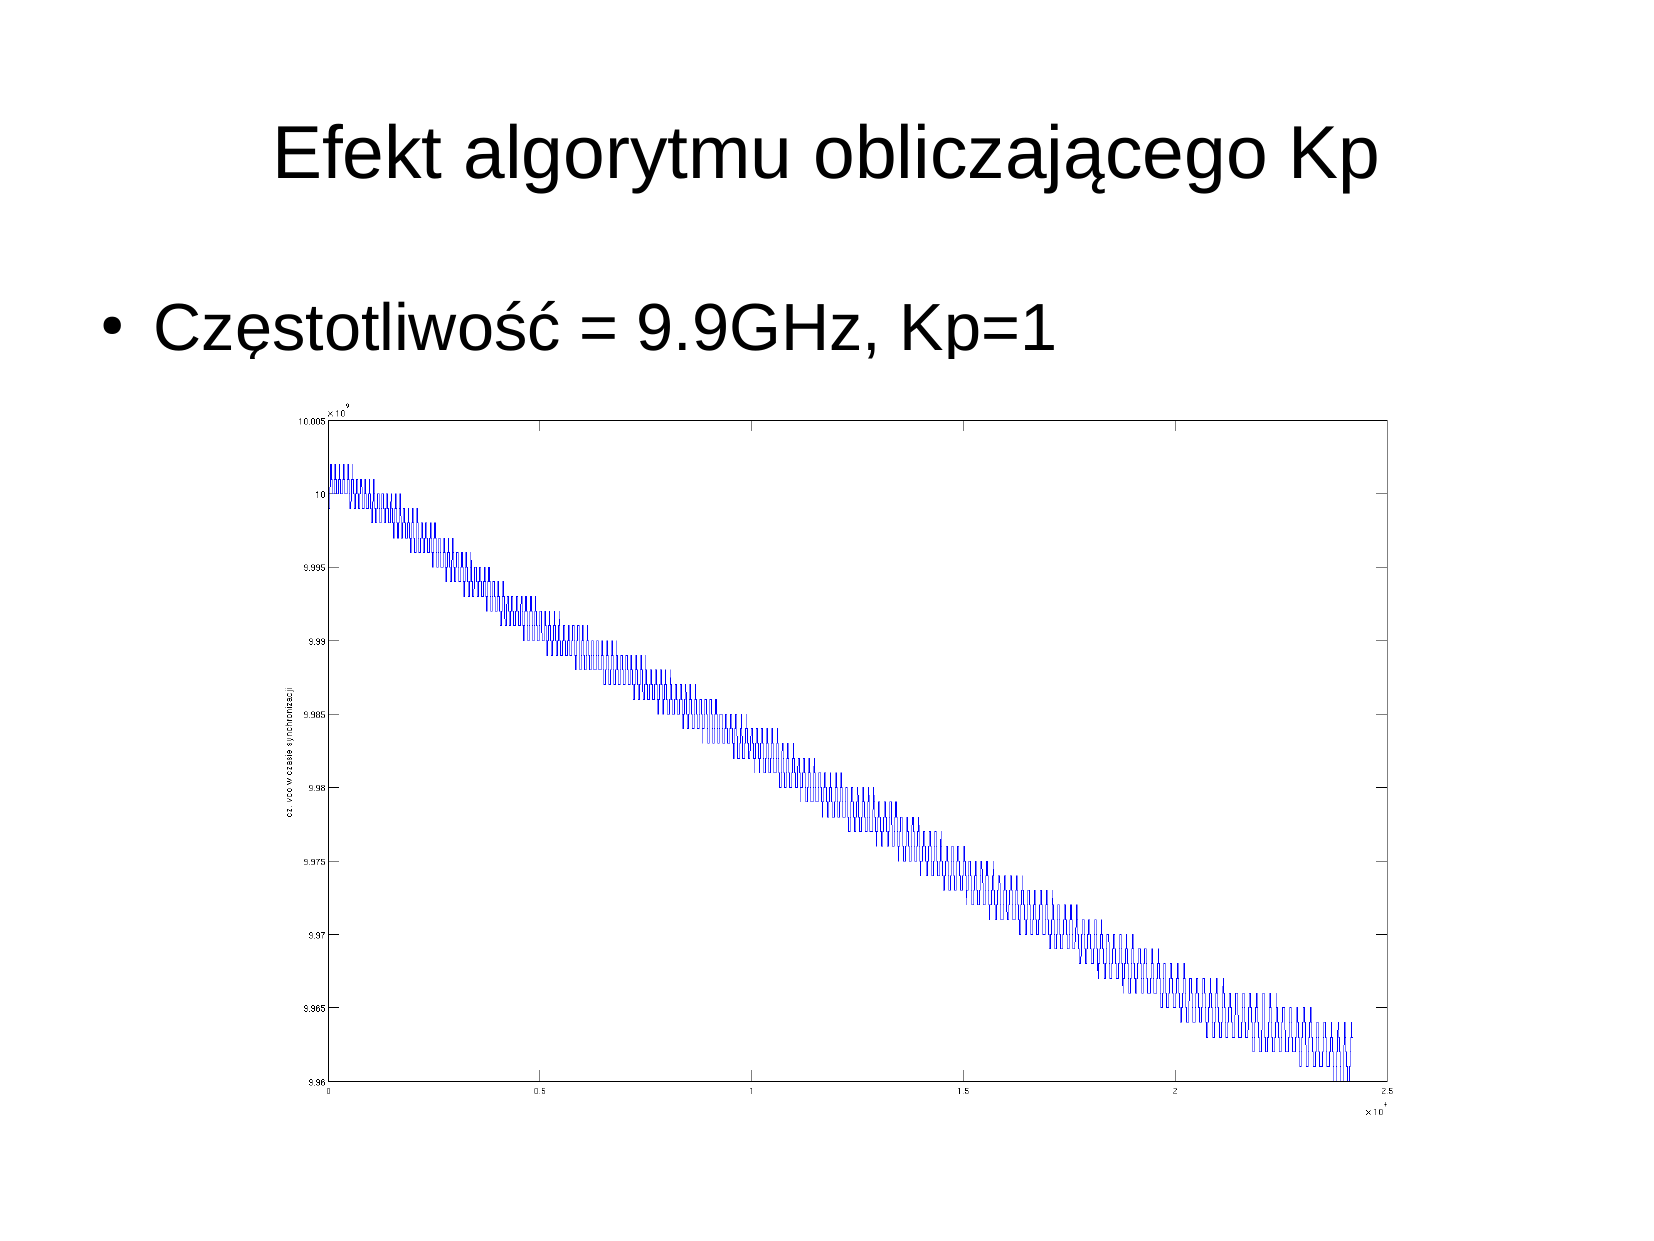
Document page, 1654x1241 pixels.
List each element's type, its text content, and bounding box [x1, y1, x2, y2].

picture [150, 359, 1516, 1171]
list Częstotliwość = 9.9GHz, Kp=1 [82, 290, 1571, 1010]
title Efekt algorytmu obliczającego Kp [82, 49, 1571, 257]
